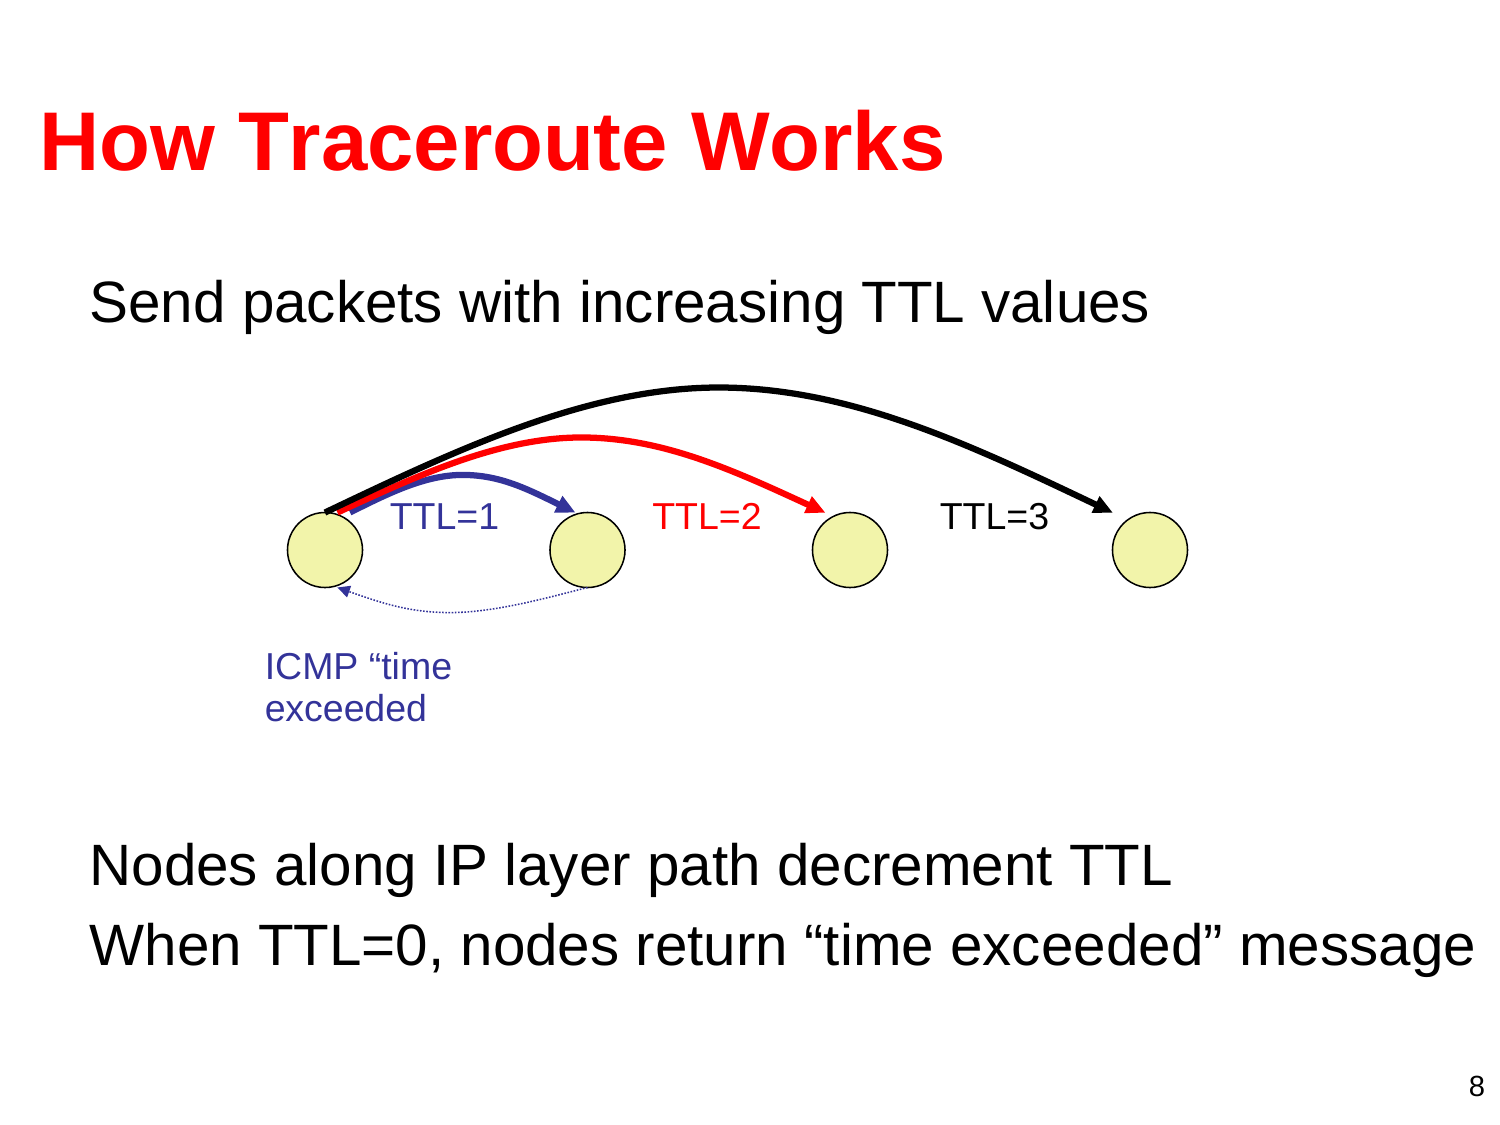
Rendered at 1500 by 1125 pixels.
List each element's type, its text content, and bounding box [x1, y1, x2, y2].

text_box TTL=3 [924, 487, 1088, 545]
text_box [1112, 512, 1188, 588]
text_box [549, 512, 626, 588]
list Send packets with increasing TTL values [75, 262, 1426, 438]
text_box [287, 512, 363, 588]
text_box TTL=1 [375, 487, 538, 545]
text_box TTL=2 [637, 487, 801, 545]
text_box ICMP “time exceeded [249, 637, 501, 737]
text_box [812, 512, 888, 588]
list Send packets with increasing TTL values [503, 391, 936, 438]
title How Traceroute Works [24, 47, 1463, 236]
text_box Nodes along IP layer path decrement TTL When TTL=0, nodes return “time exceeded” message [75, 824, 1500, 925]
